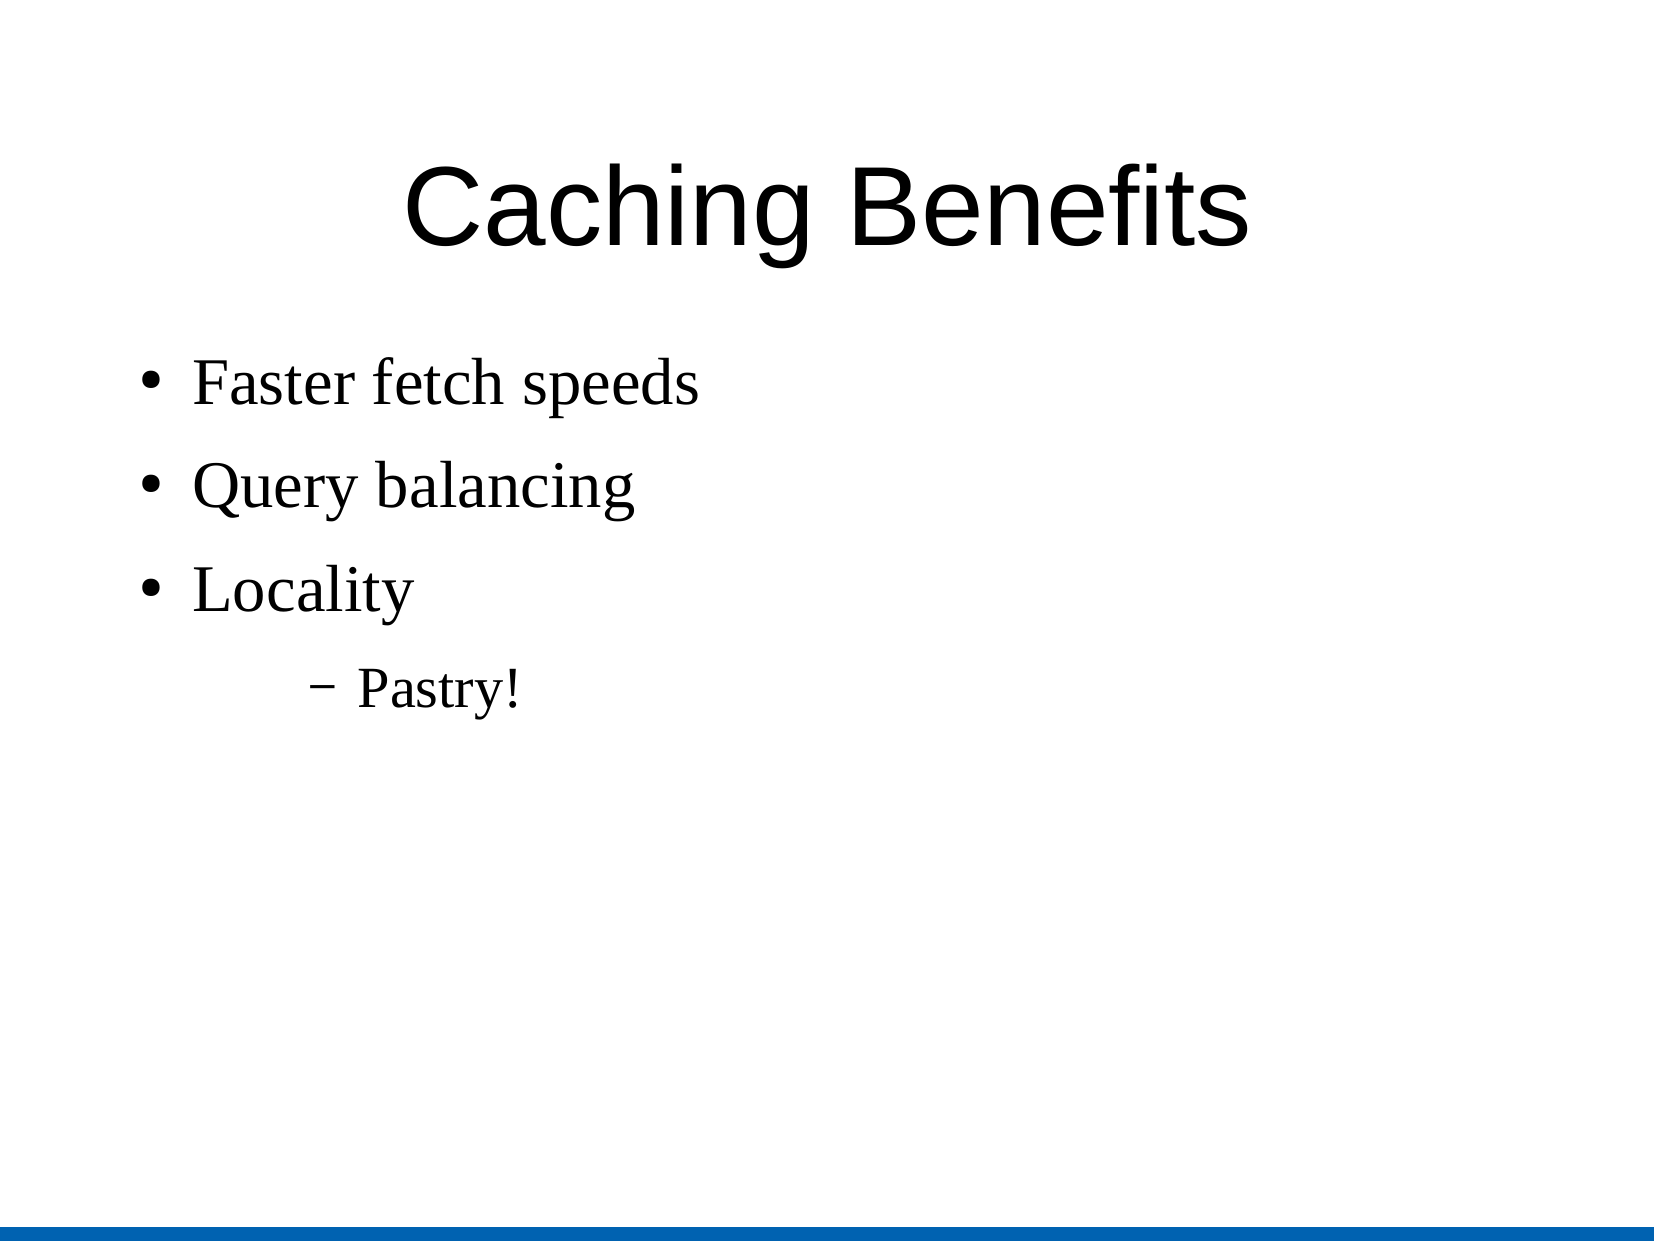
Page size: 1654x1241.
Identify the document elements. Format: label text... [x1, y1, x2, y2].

title Caching Benefits [121, 102, 1533, 311]
list Faster fetch speeds Query balancing Locality Pastry! [121, 344, 1533, 1127]
